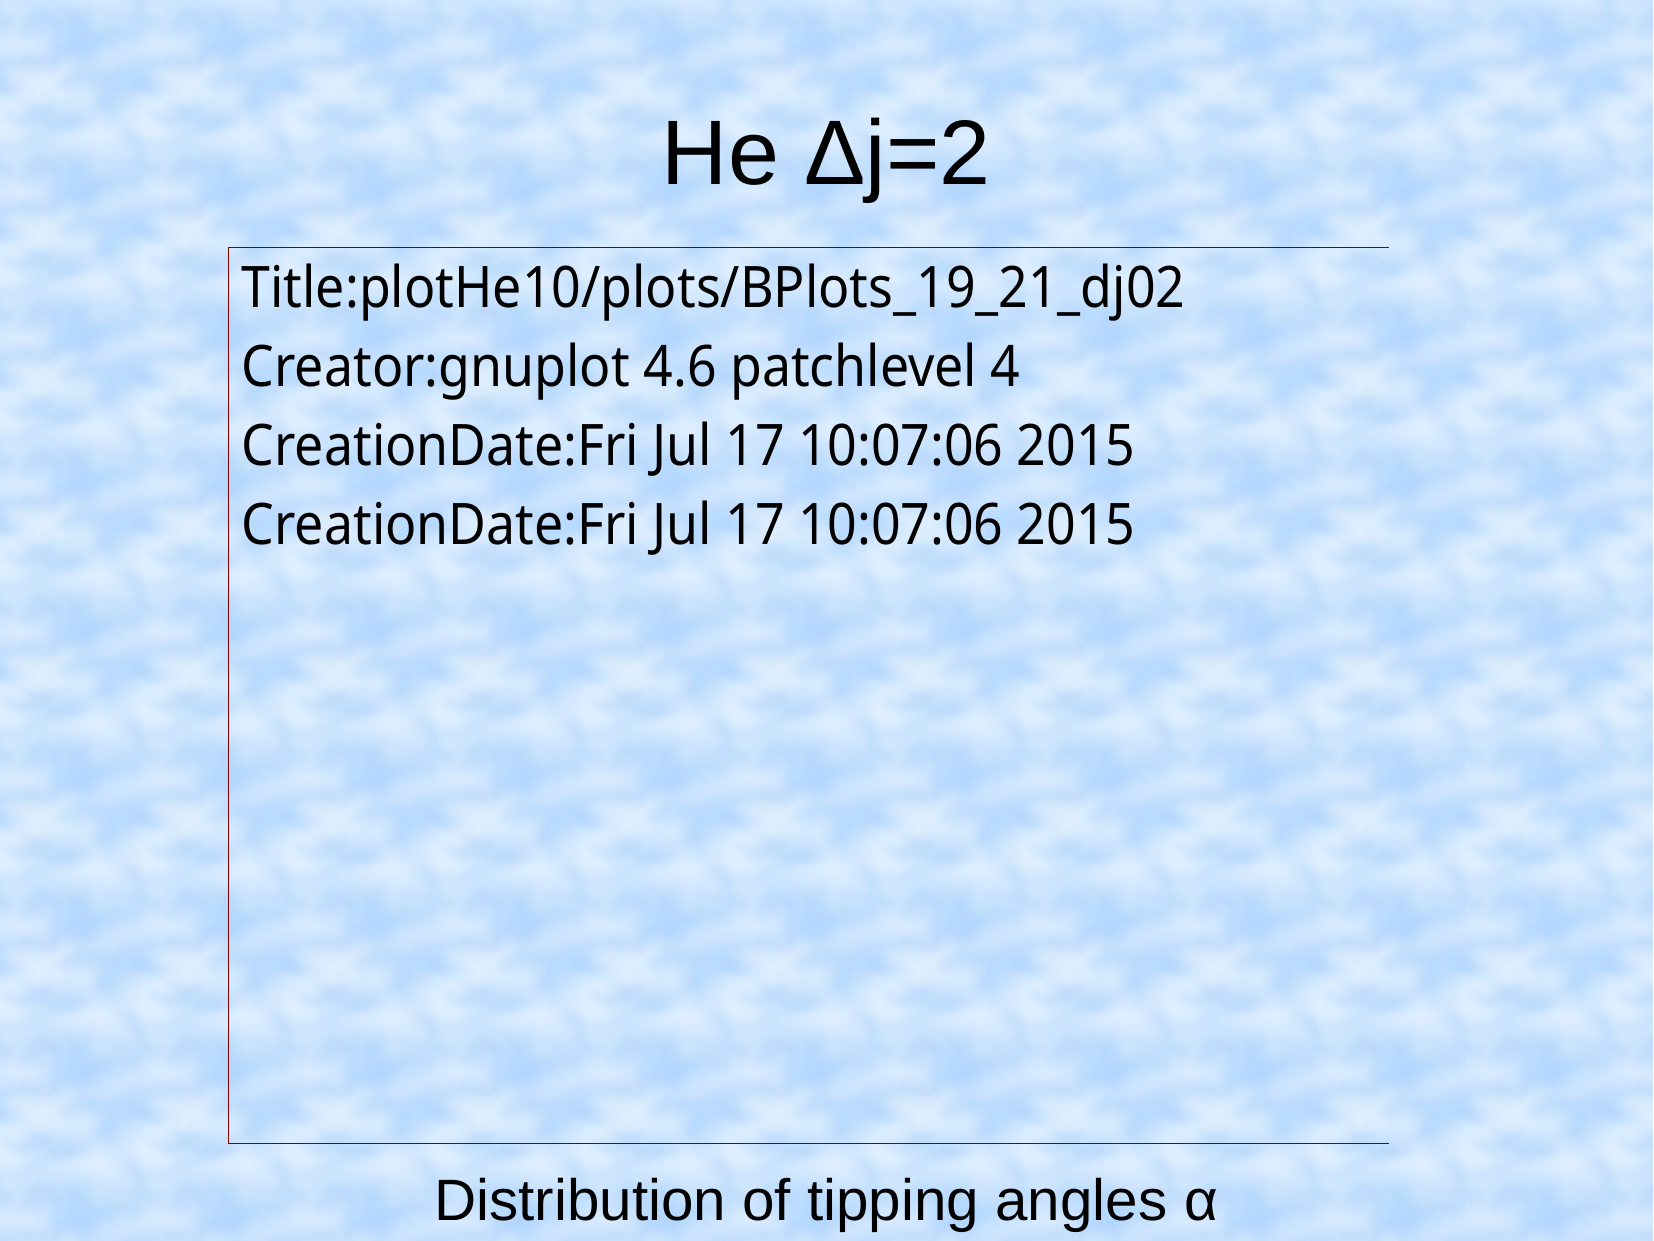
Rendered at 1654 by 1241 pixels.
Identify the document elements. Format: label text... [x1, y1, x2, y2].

picture [0, 0, 1654, 1241]
text_box Distribution of tipping angles α [419, 1160, 1234, 1241]
title He Δj=2 [82, 49, 1571, 257]
